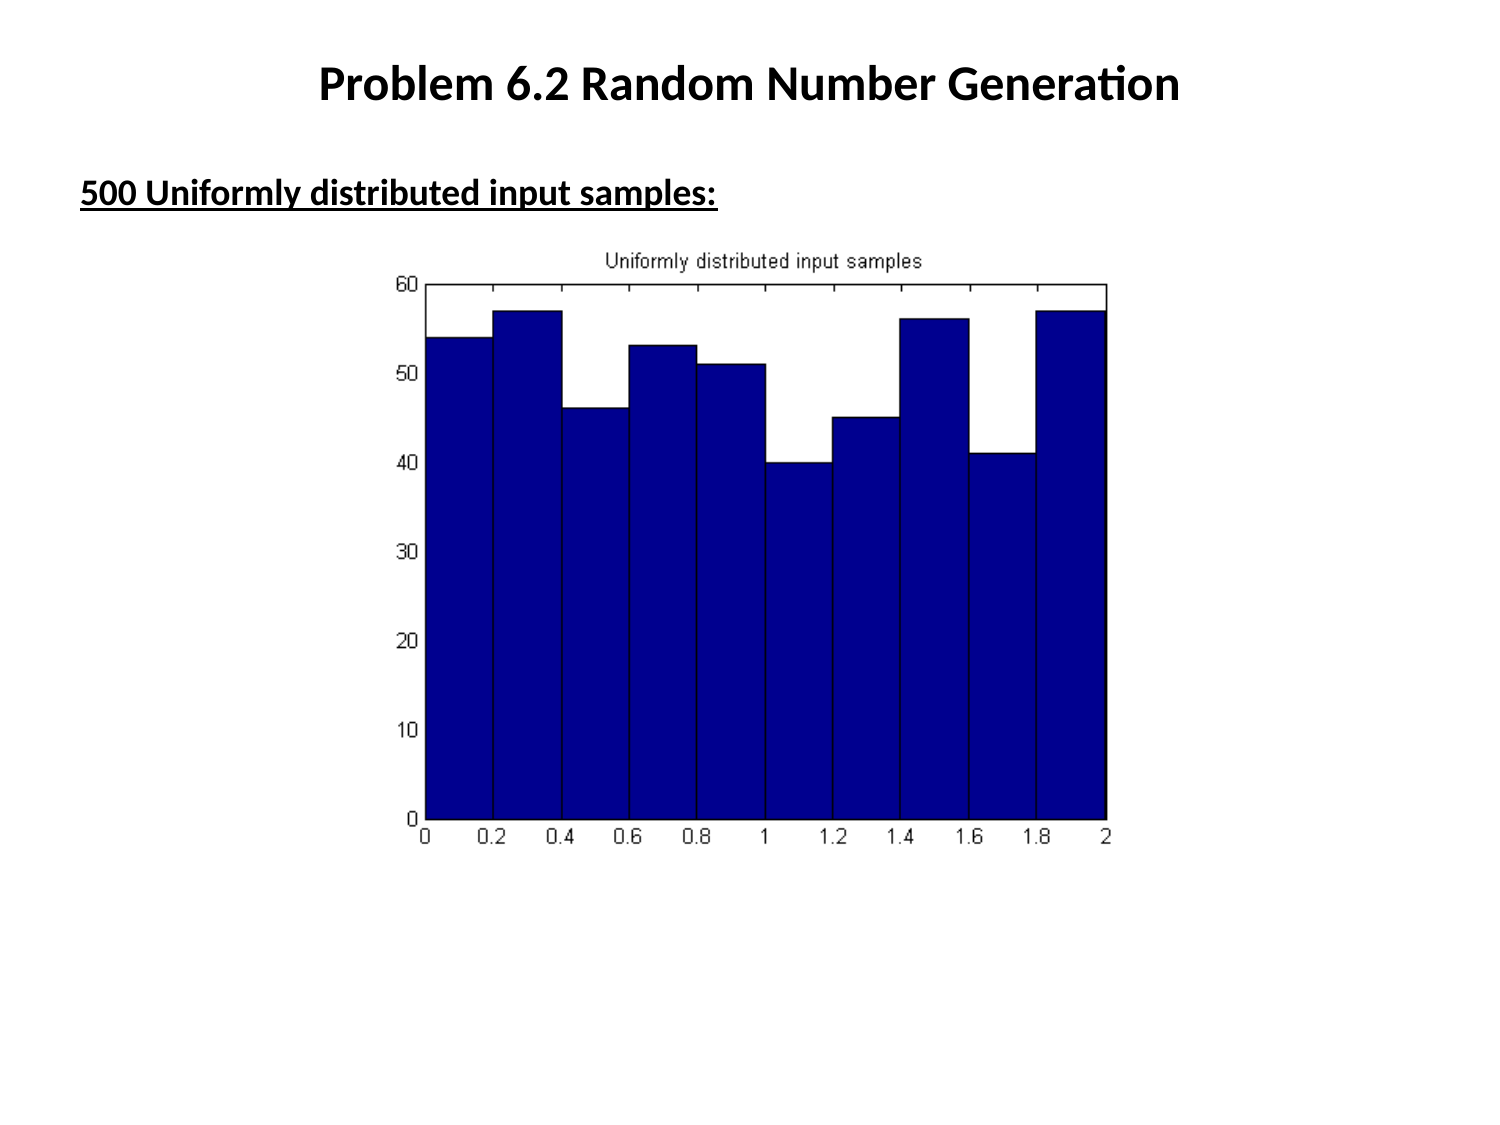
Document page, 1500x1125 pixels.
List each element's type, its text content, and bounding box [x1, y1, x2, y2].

picture [311, 234, 1189, 891]
text_box 500 Uniformly distributed input samples: [64, 160, 735, 221]
text_box Problem 6.2 Random Number Generation [0, 42, 1500, 118]
